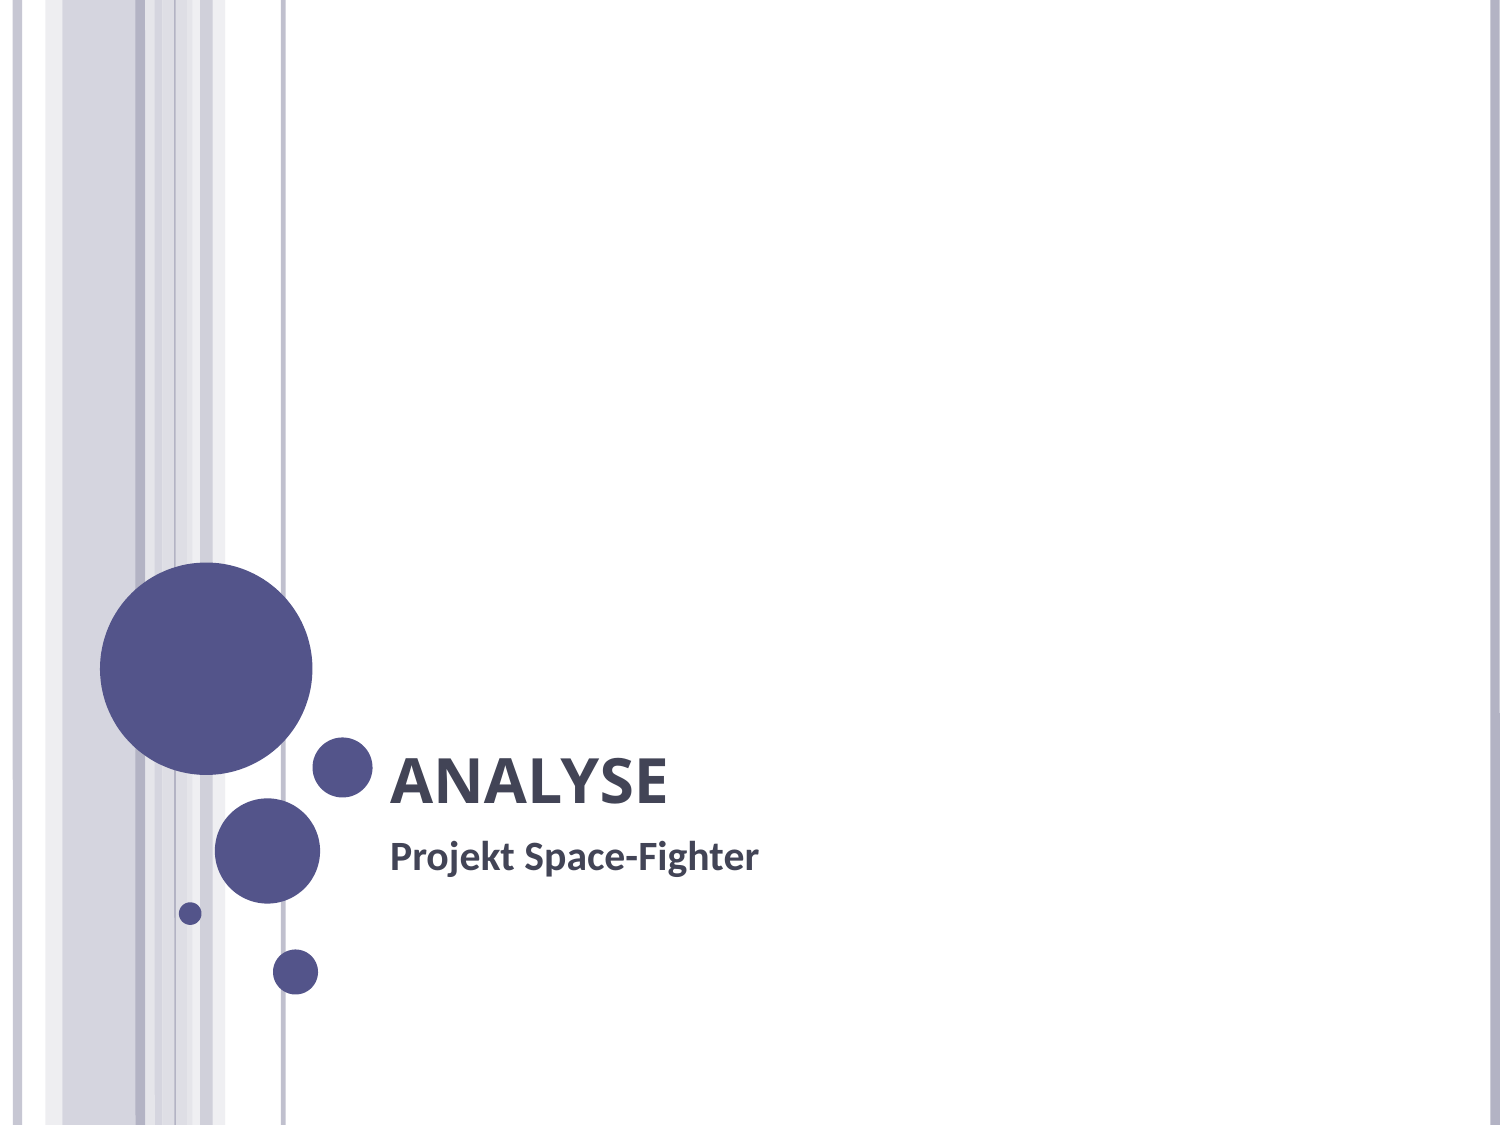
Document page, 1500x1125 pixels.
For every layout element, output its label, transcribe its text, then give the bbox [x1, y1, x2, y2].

subtitle Projekt Space-Fighter [375, 820, 1388, 1046]
title Analyse [375, 512, 1388, 820]
